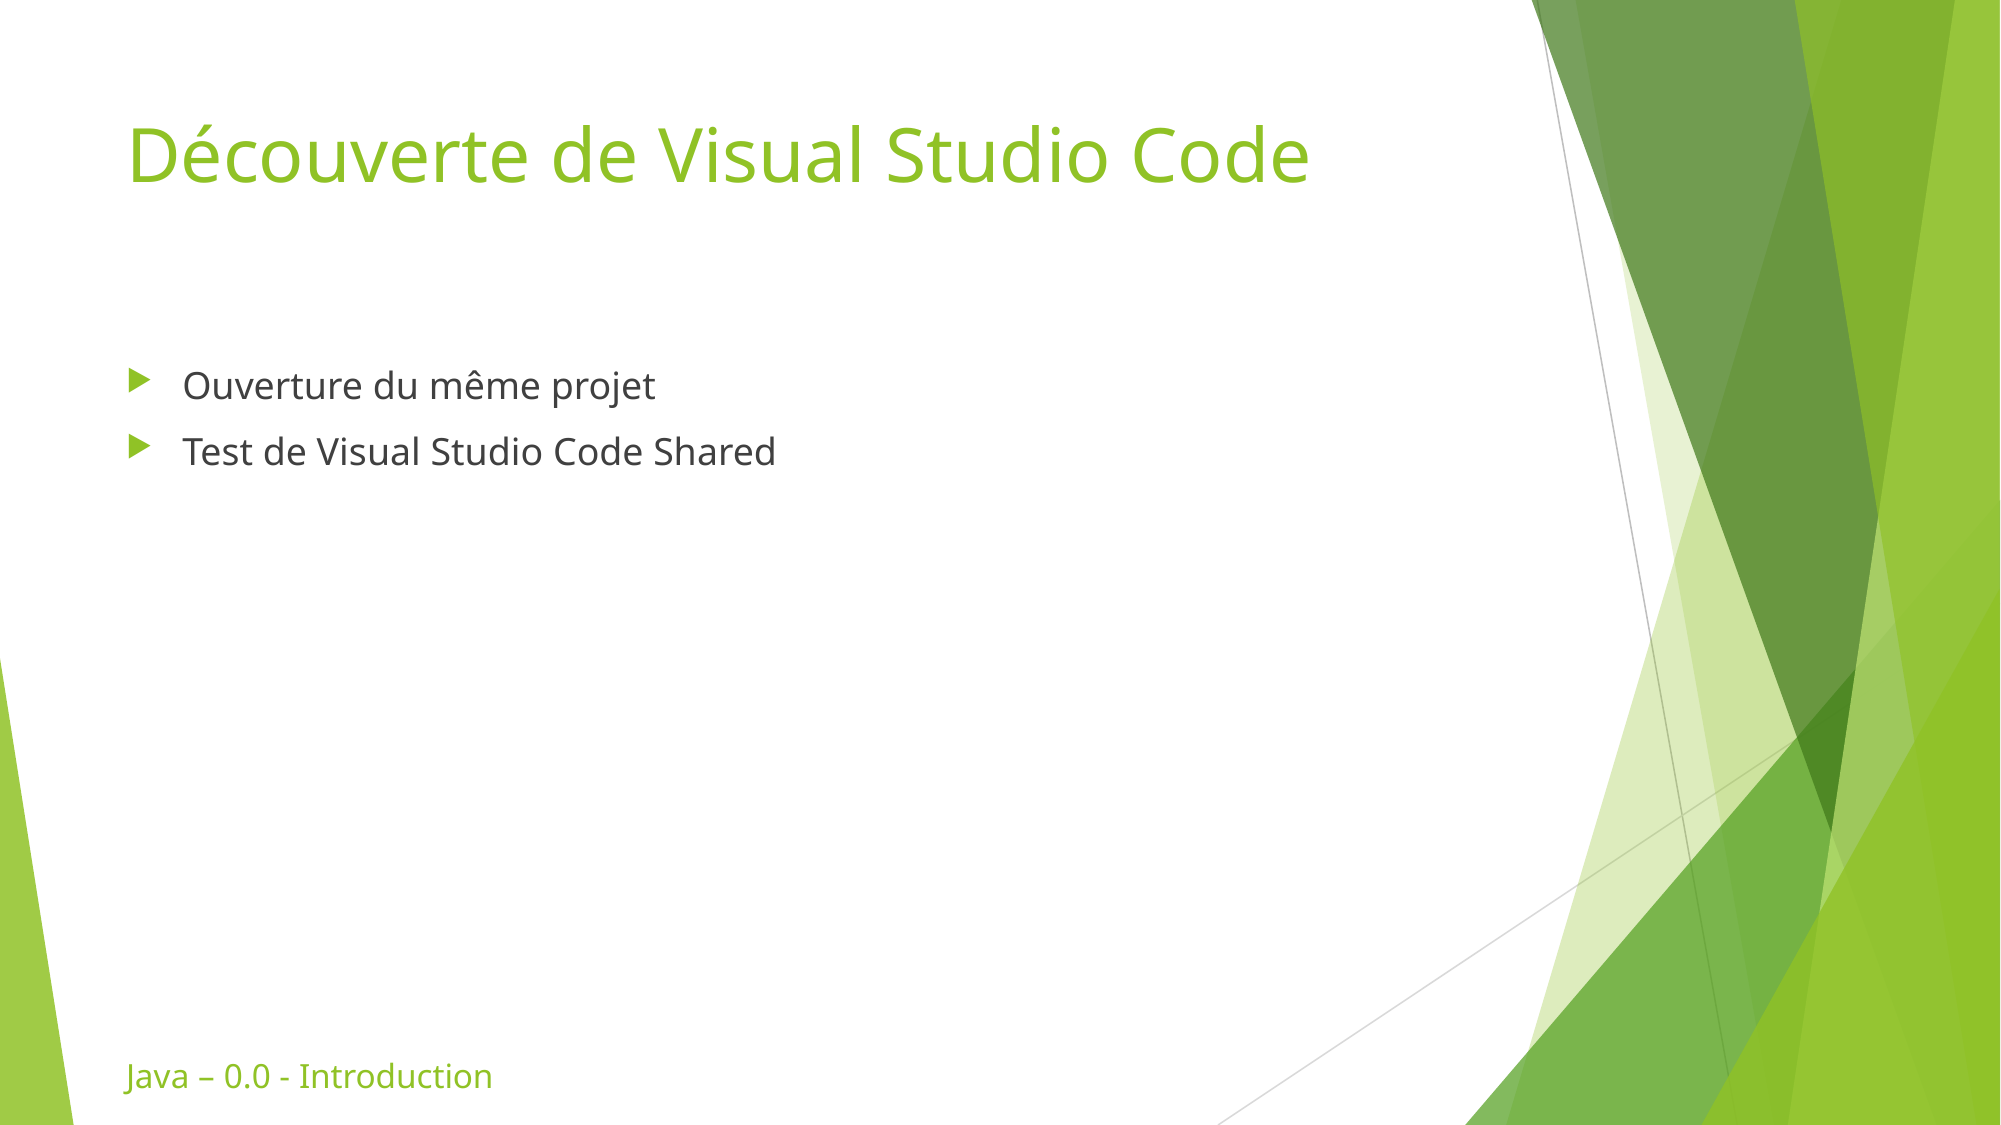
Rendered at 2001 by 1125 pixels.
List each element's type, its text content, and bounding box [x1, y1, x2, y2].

text_box Java – 0.0 - Introduction [111, 1047, 1094, 1109]
title Découverte de Visual Studio Code [111, 99, 1522, 317]
list Ouverture du même projet Test de Visual Studio Code Shared [111, 354, 1522, 992]
